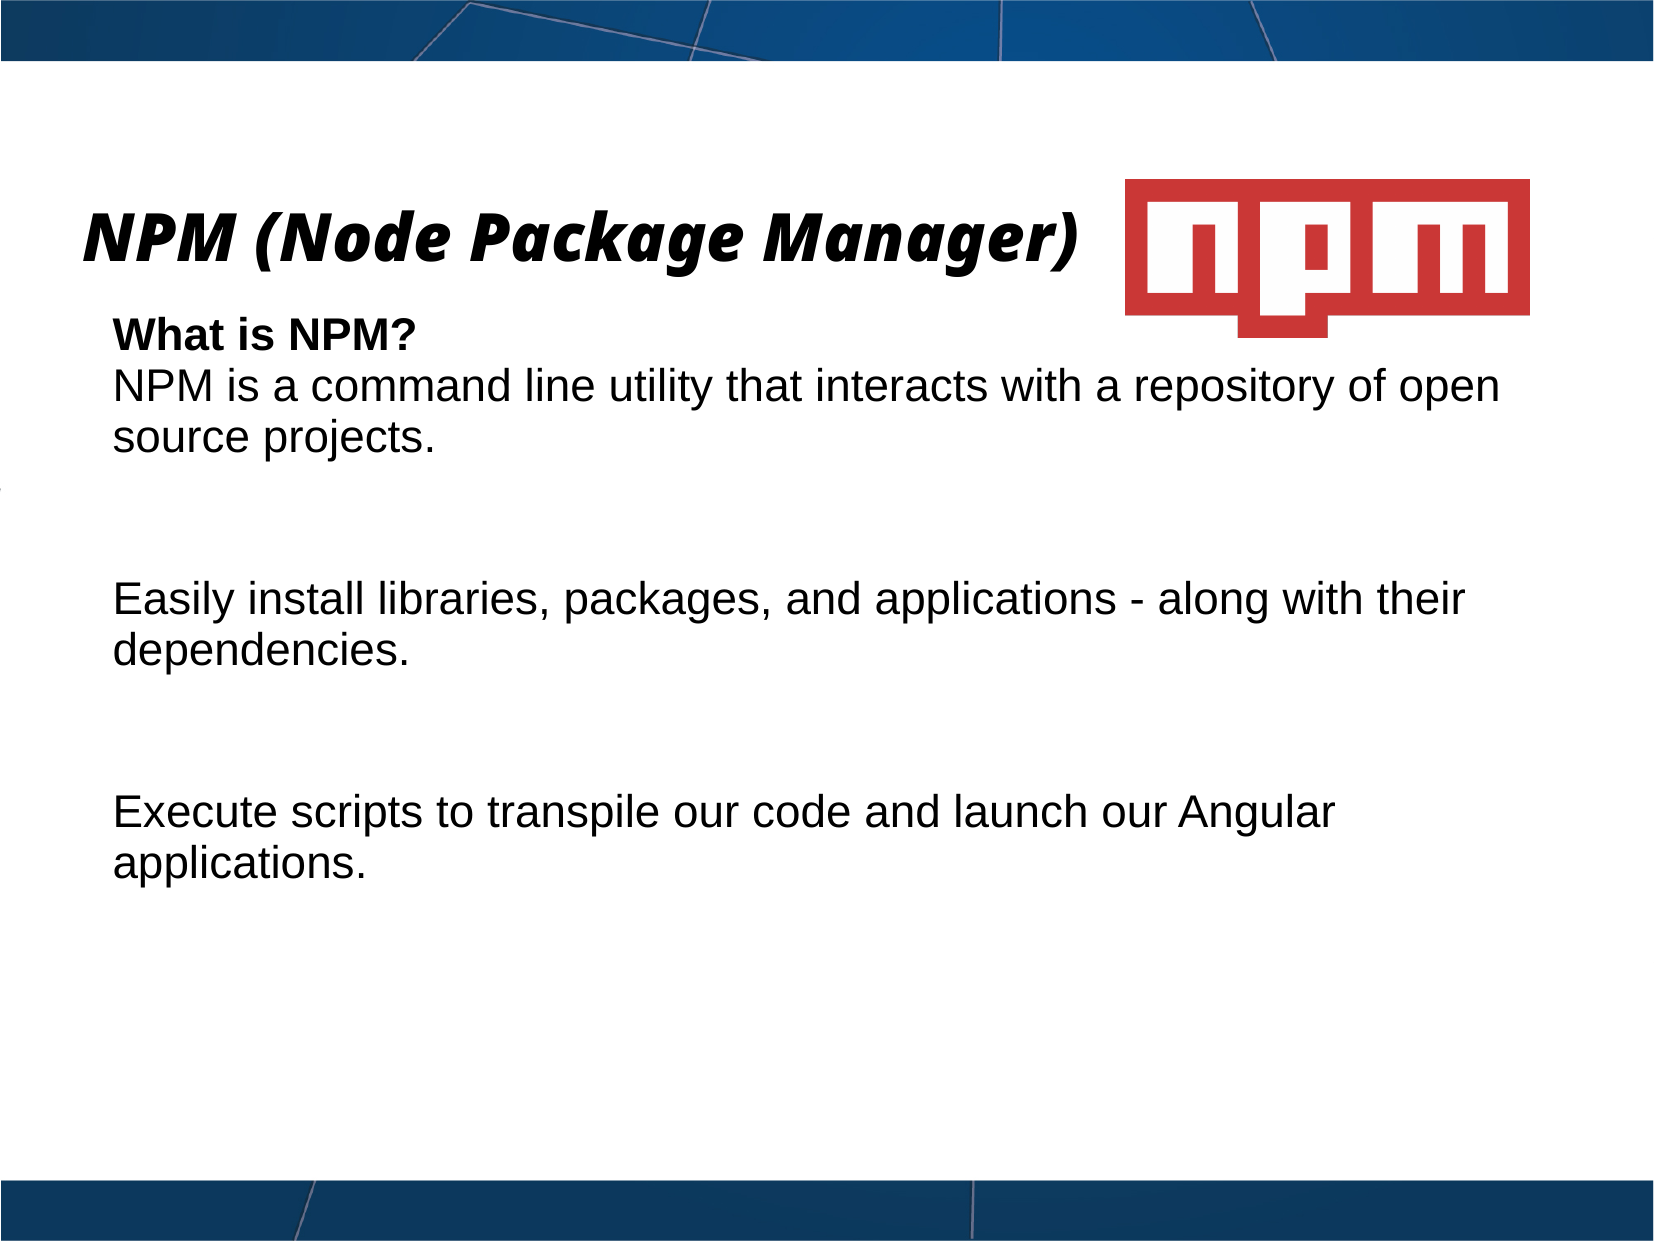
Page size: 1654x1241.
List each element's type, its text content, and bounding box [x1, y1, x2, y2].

title NPM (Node Package Manager) [82, 139, 1571, 332]
picture [0, 0, 1654, 1241]
list What is NPM? NPM is a command line utility that interacts with a repository of open source projects. Easily install libraries, packages, and applications - along with their dependencies. Execute scripts to transpile our code and launch our Angular applications. [112, 308, 1576, 1051]
